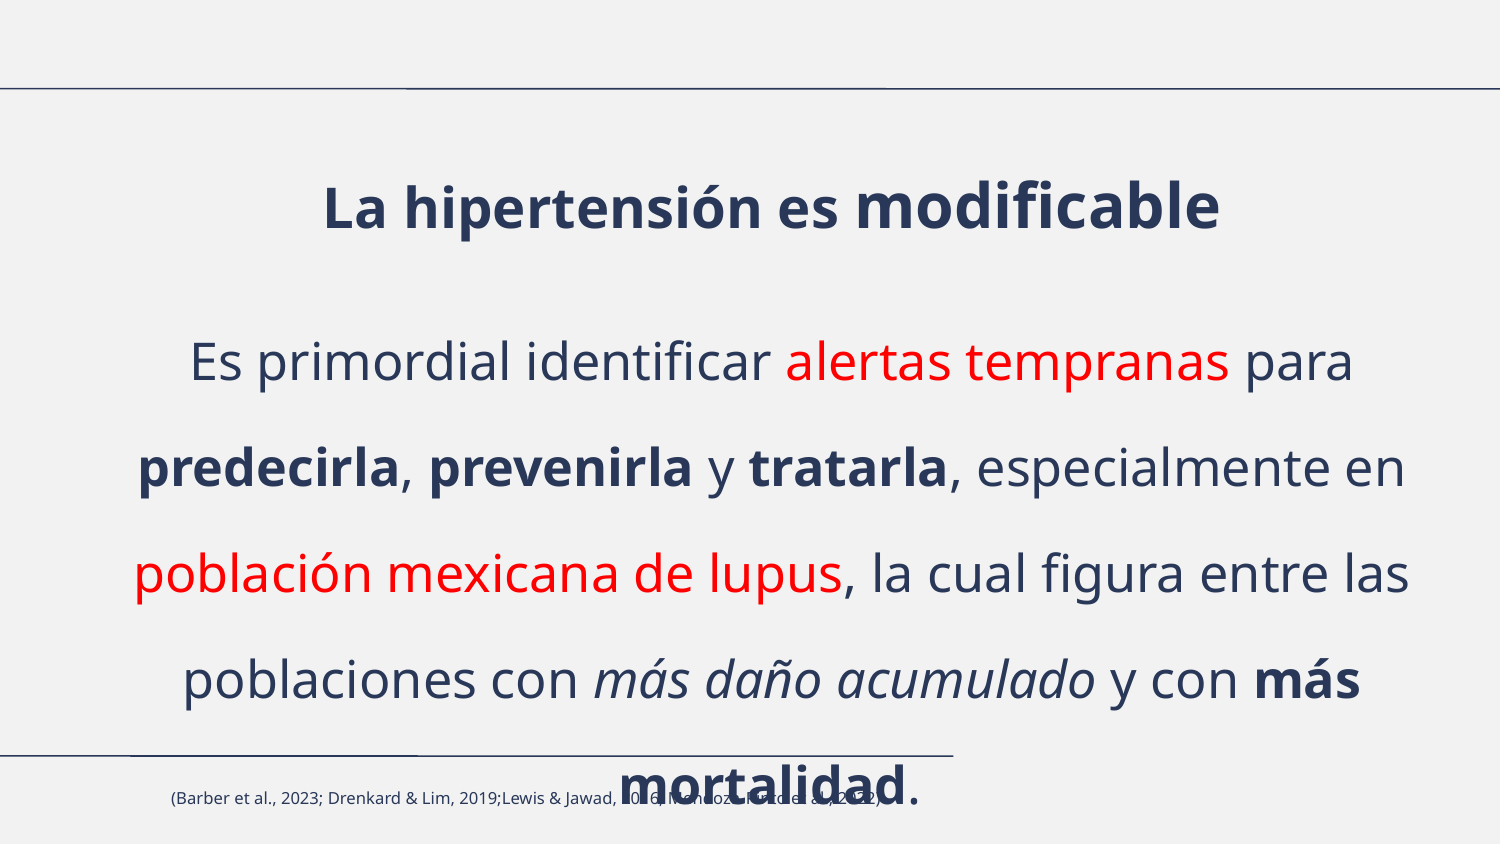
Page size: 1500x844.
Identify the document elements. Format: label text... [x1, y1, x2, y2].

text_box La hipertensión es modificable Es primordial identificar alertas tempranas para predecirla, prevenirla y tratarla, especialmente en población mexicana de lupus, la cual figura entre las poblaciones con más daño acumulado y con más mortalidad. [91, 112, 1453, 727]
text_box (Barber et al., 2023; Drenkard & Lim, 2019;Lewis & Jawad, 2016; Mendoza-Pinto et al., 2022) [156, 779, 983, 844]
